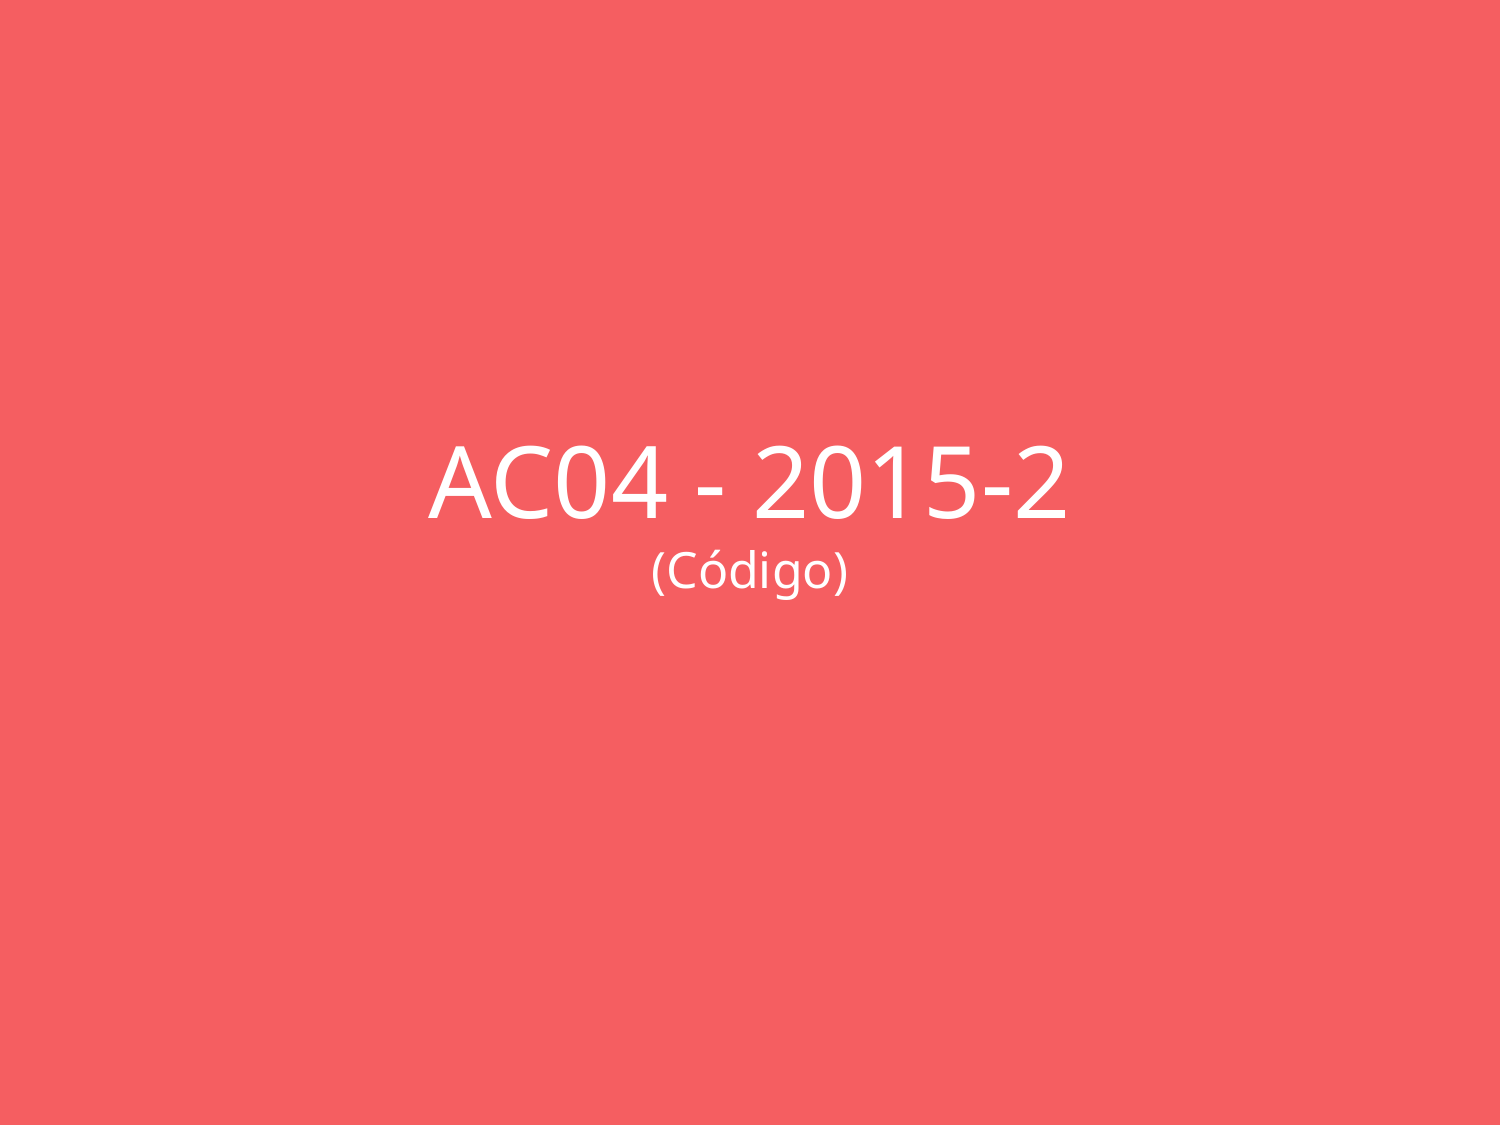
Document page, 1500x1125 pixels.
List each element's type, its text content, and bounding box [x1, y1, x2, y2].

title AC04 - 2015-2 (Código) [83, 311, 1417, 705]
